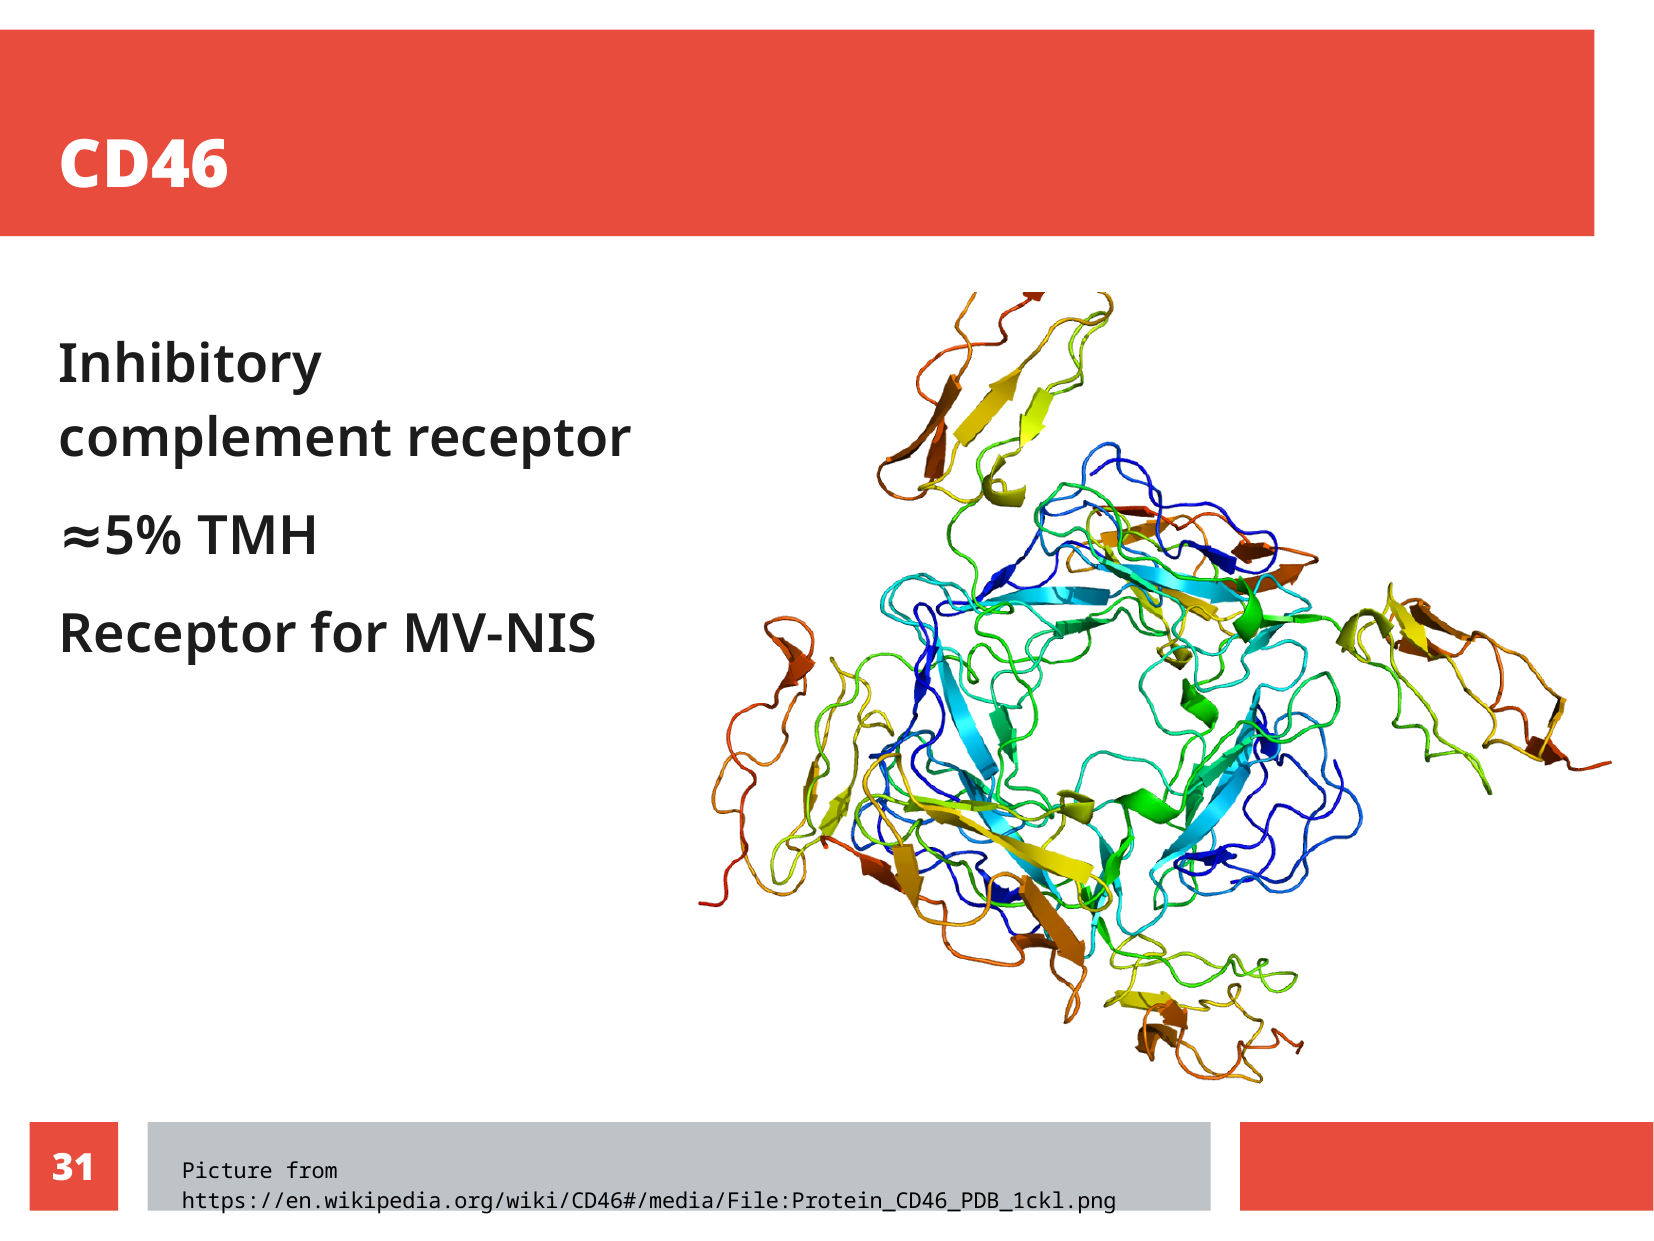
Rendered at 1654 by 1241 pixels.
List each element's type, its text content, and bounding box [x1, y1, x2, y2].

picture [675, 269, 1634, 1106]
title CD46 [59, 59, 1595, 207]
text_box Picture from https://en.wikipedia.org/wiki/CD46#/media/File:Protein_CD46_PDB_1ckl.png [167, 1148, 1188, 1194]
list Inhibitory complement receptor ≈5% TMH Receptor for MV-NIS [59, 324, 646, 1093]
